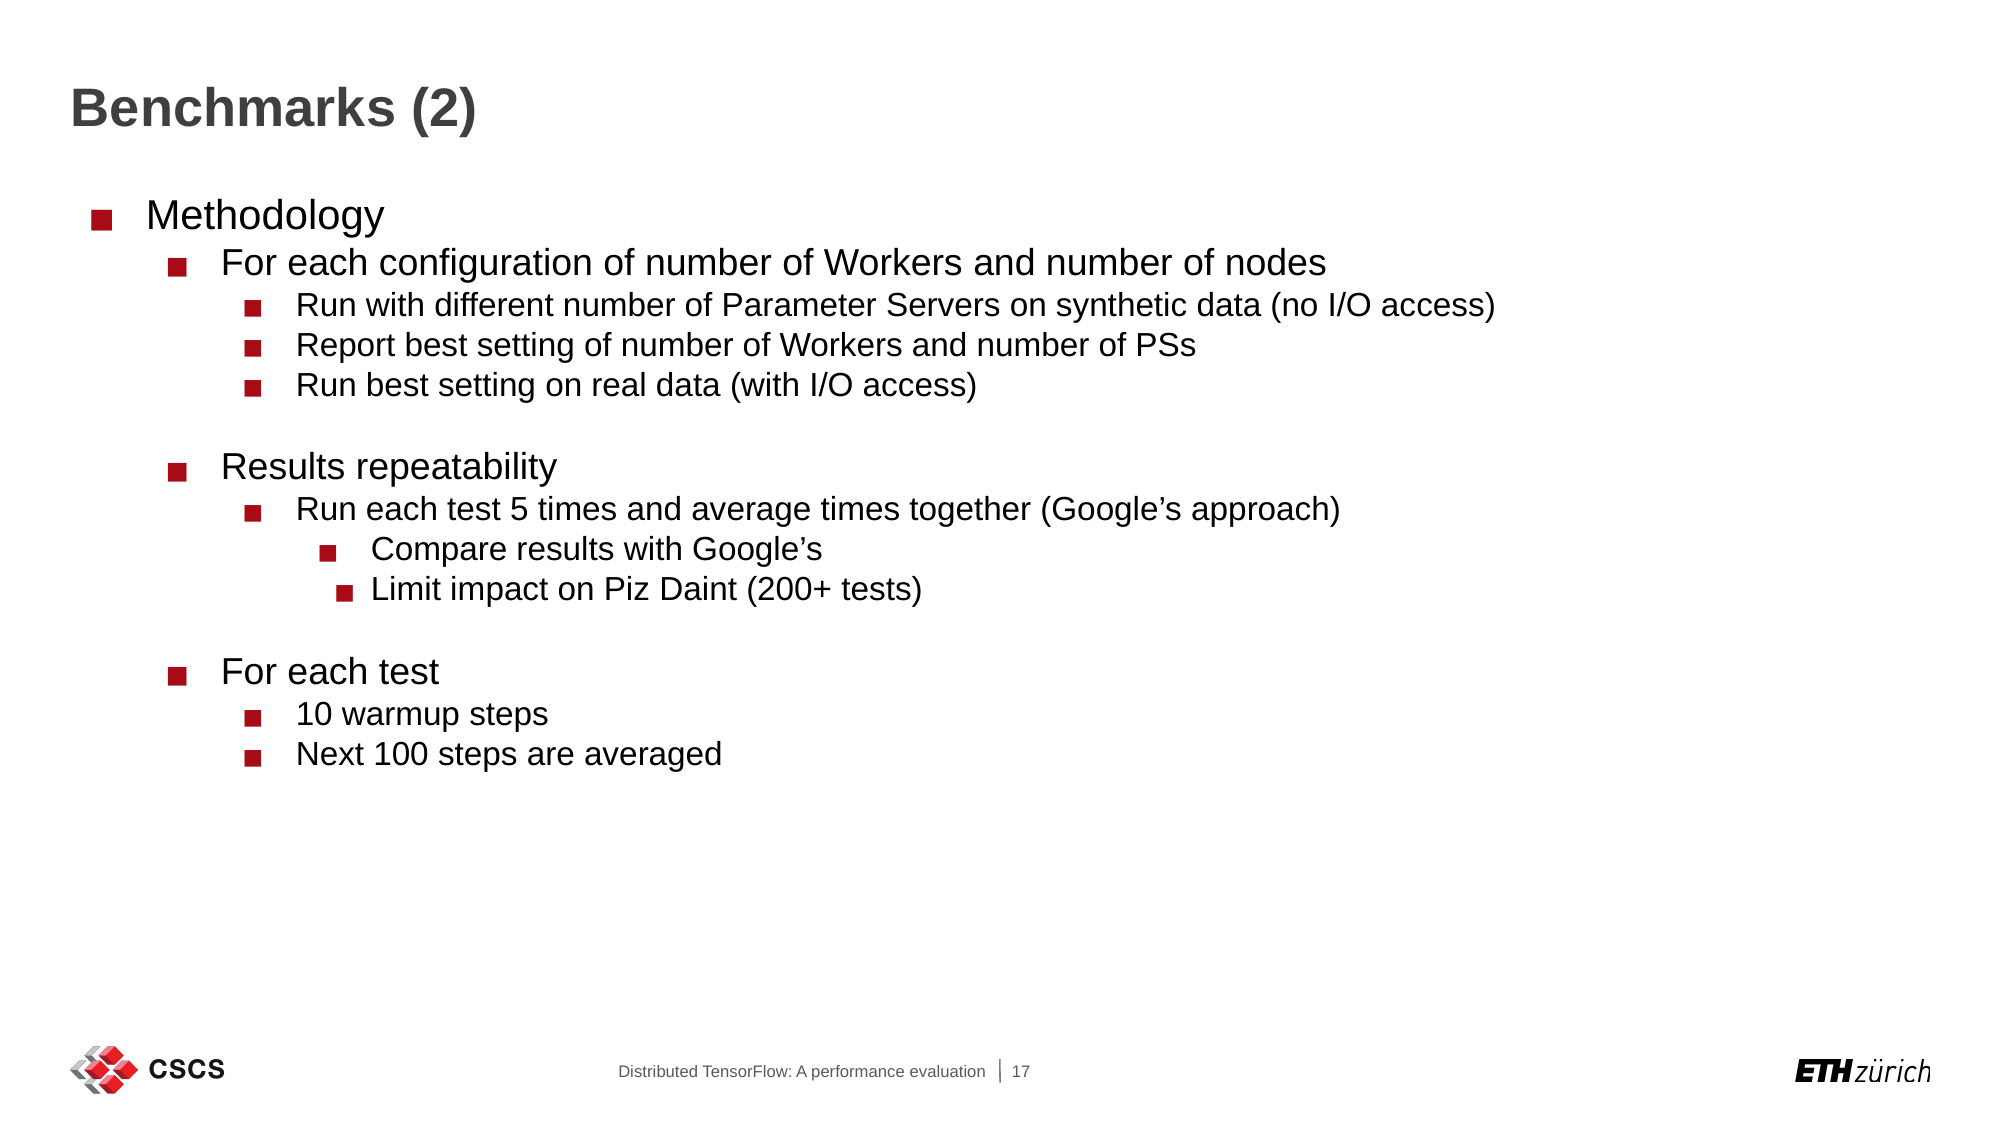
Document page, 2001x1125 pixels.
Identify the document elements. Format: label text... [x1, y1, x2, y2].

picture [57, 1033, 236, 1106]
picture [1795, 1059, 1930, 1082]
slide_number <number> [999, 1059, 1063, 1083]
title Benchmarks (2) [70, 7, 1930, 149]
footer Distributed TensorFlow: A performance evaluation [322, 1059, 998, 1083]
list Methodology For each configuration of number of Workers and number of nodes Run with different number of Parameter Servers on synthetic data (no I/O access) Report best setting of number of Workers and number of PSs Run best setting on real data (with I/O access) Results repeatability Run each test 5 times and average times together (Google’s approach) Compare results with Google’s Limit impact on Piz Daint (200+ tests) For each test 10 warmup steps Next 100 steps are averaged [70, 178, 1930, 1022]
